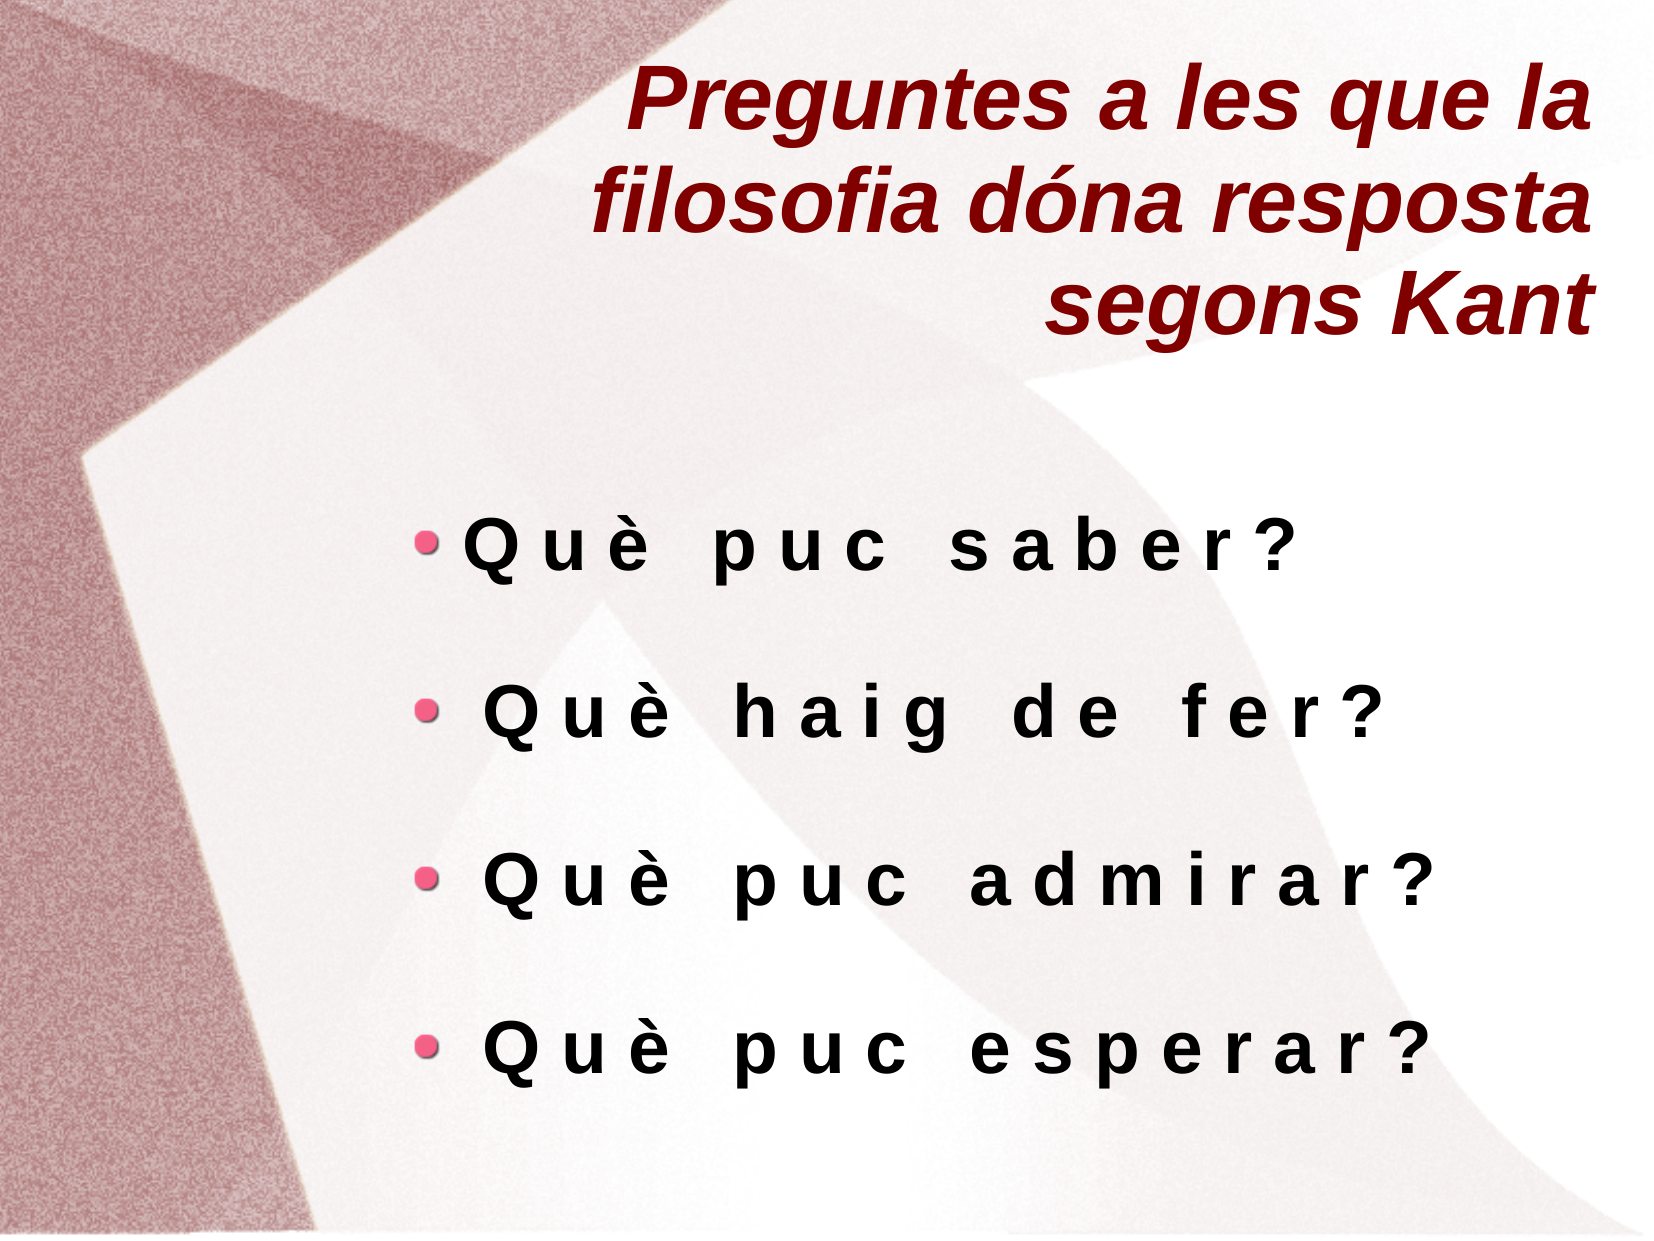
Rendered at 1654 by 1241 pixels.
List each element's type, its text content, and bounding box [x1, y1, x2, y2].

picture [0, 0, 1654, 1241]
text_box Què puc saber? Què haig de fer? Què puc admirar? Què puc esperar? [413, 501, 1625, 1090]
title Preguntes a les que la filosofia dóna resposta segons Kant [584, 46, 1595, 355]
